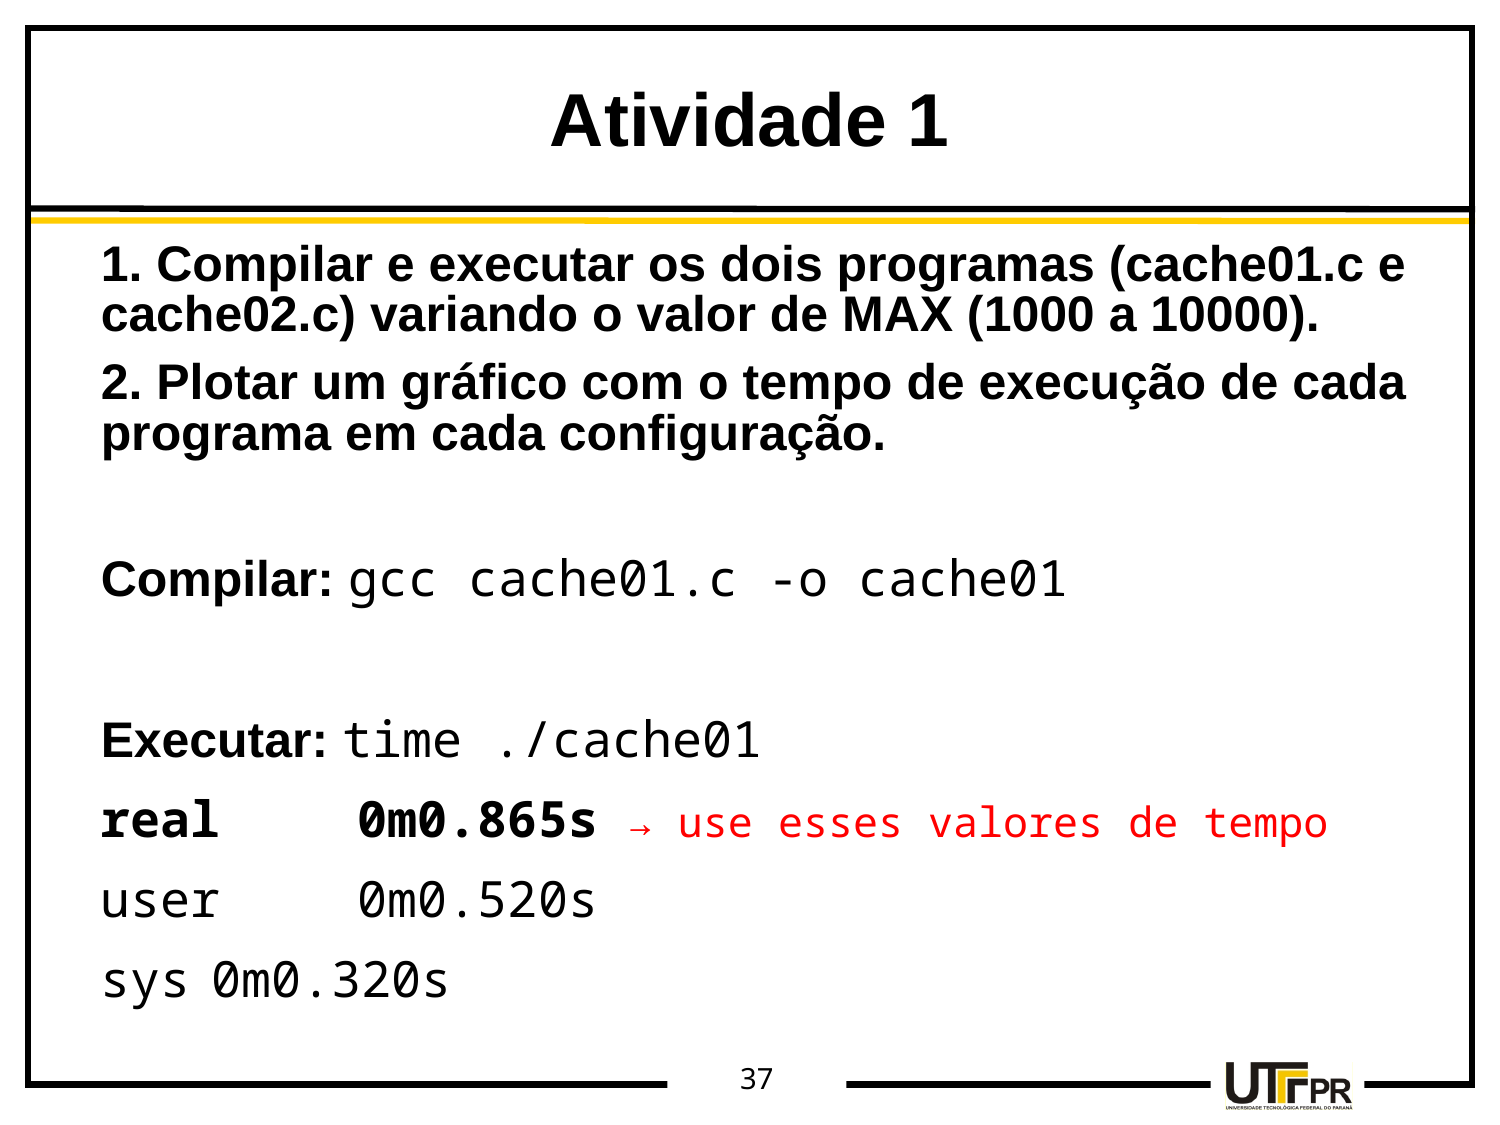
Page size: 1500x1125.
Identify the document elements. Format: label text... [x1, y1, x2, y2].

list 1. Compilar e executar os dois programas (cache01.c e cache02.c) variando o valor de MAX (1000 a 10000). 2. Plotar um gráfico com o tempo de execução de cada programa em cada configuração. Compilar: gcc cache01.c -o cache01 Executar: time ./cache01 real 0m0.865s → use esses valores de tempo user 0m0.520s sys 0m0.320s [49, 233, 1453, 1003]
picture [1225, 1062, 1353, 1110]
title Atividade 1 [29, 38, 1471, 207]
